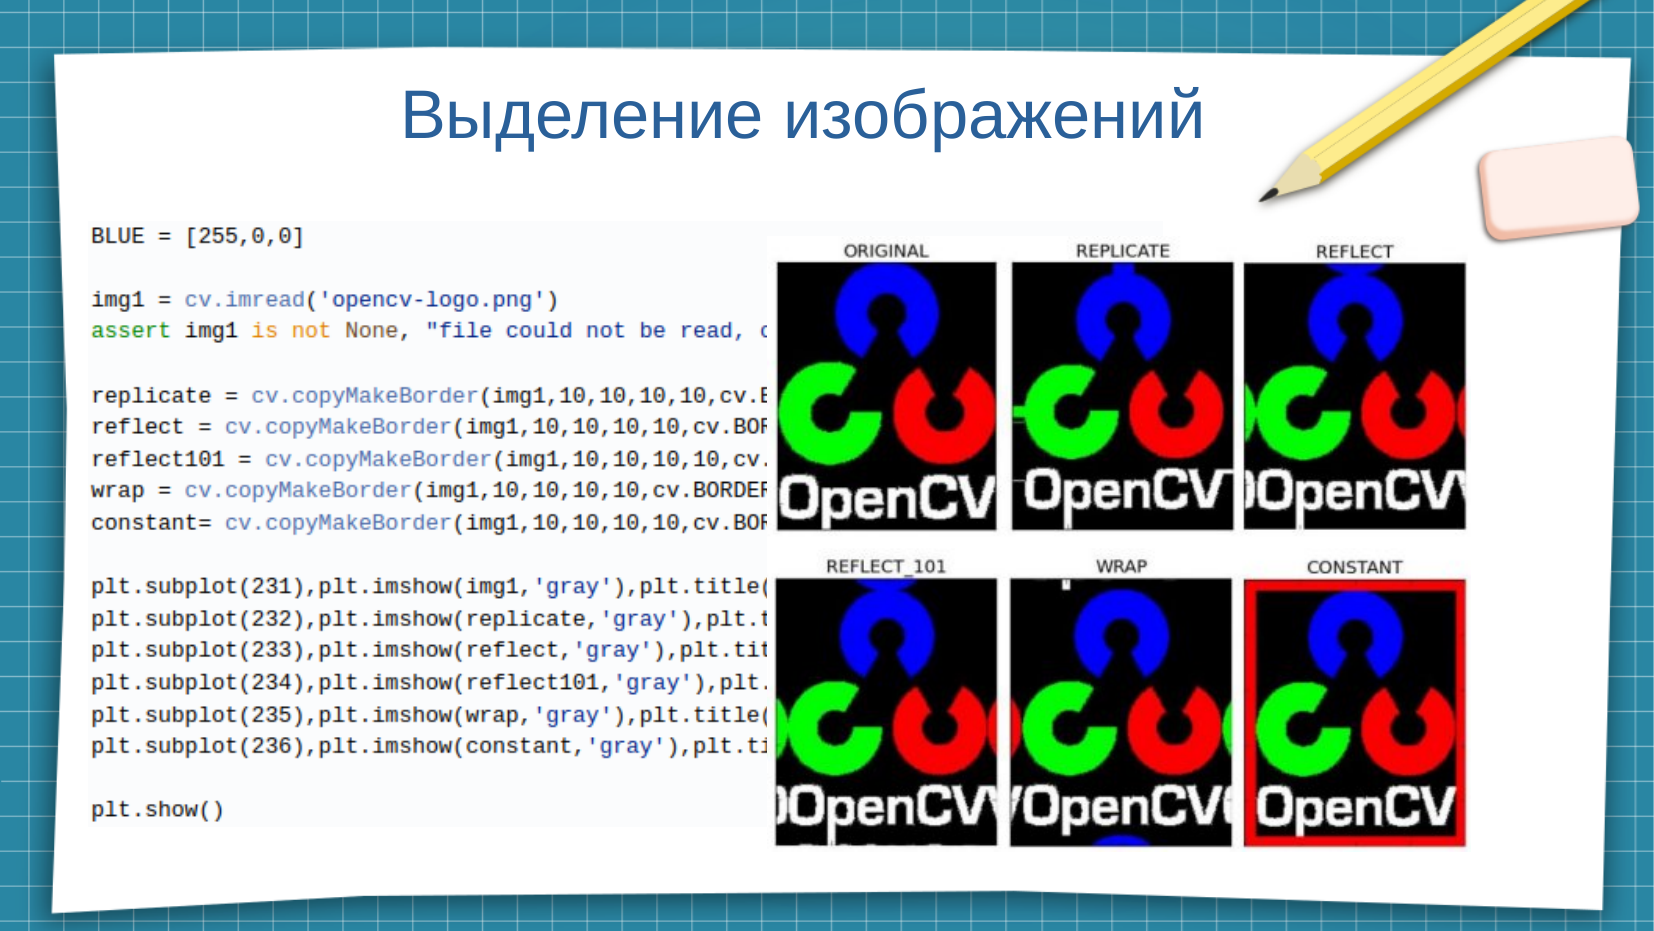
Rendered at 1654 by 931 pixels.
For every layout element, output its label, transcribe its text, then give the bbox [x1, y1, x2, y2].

picture [0, 0, 1654, 931]
title Выделение изображений [59, 37, 1548, 193]
